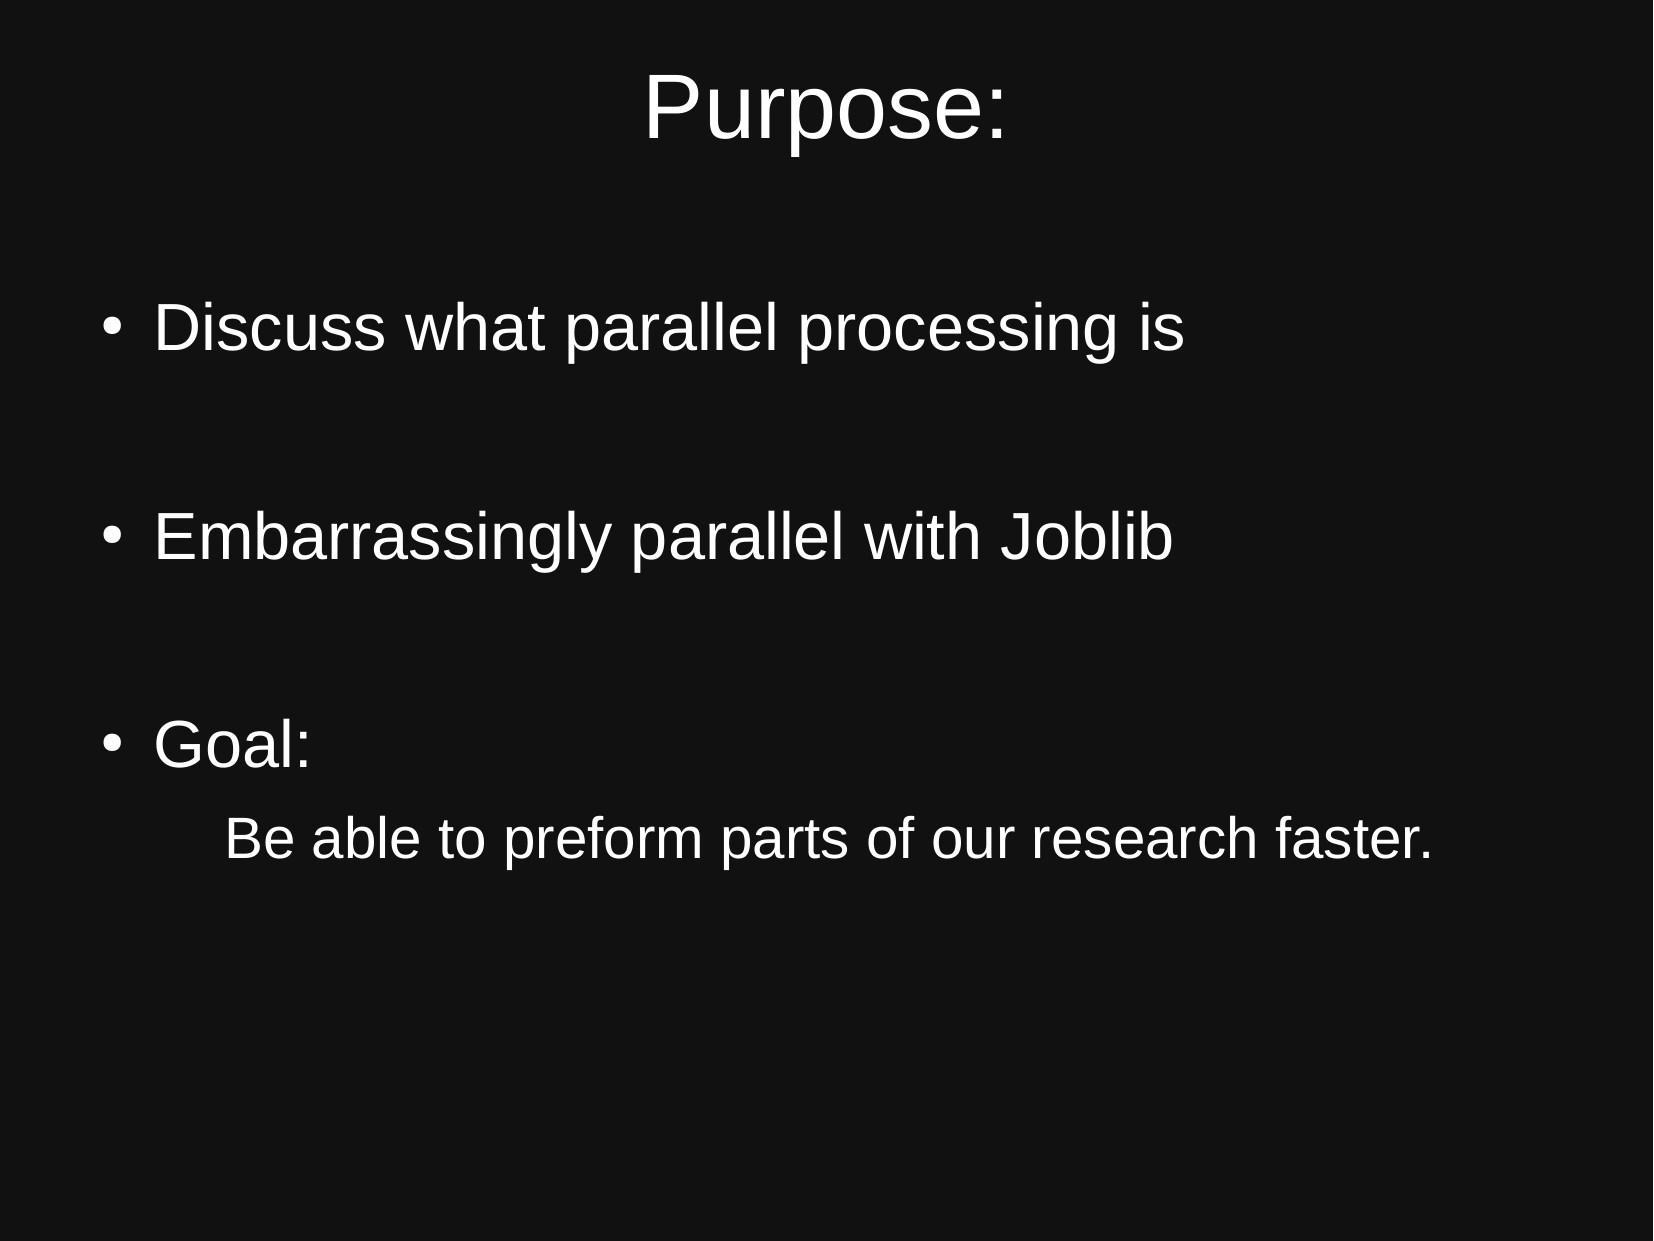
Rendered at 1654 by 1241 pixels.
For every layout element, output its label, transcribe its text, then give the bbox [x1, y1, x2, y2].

list Discuss what parallel processing is Embarrassingly parallel with Joblib Goal: Be able to preform parts of our research faster. [82, 290, 1571, 1010]
title Purpose: [82, 49, 1571, 166]
